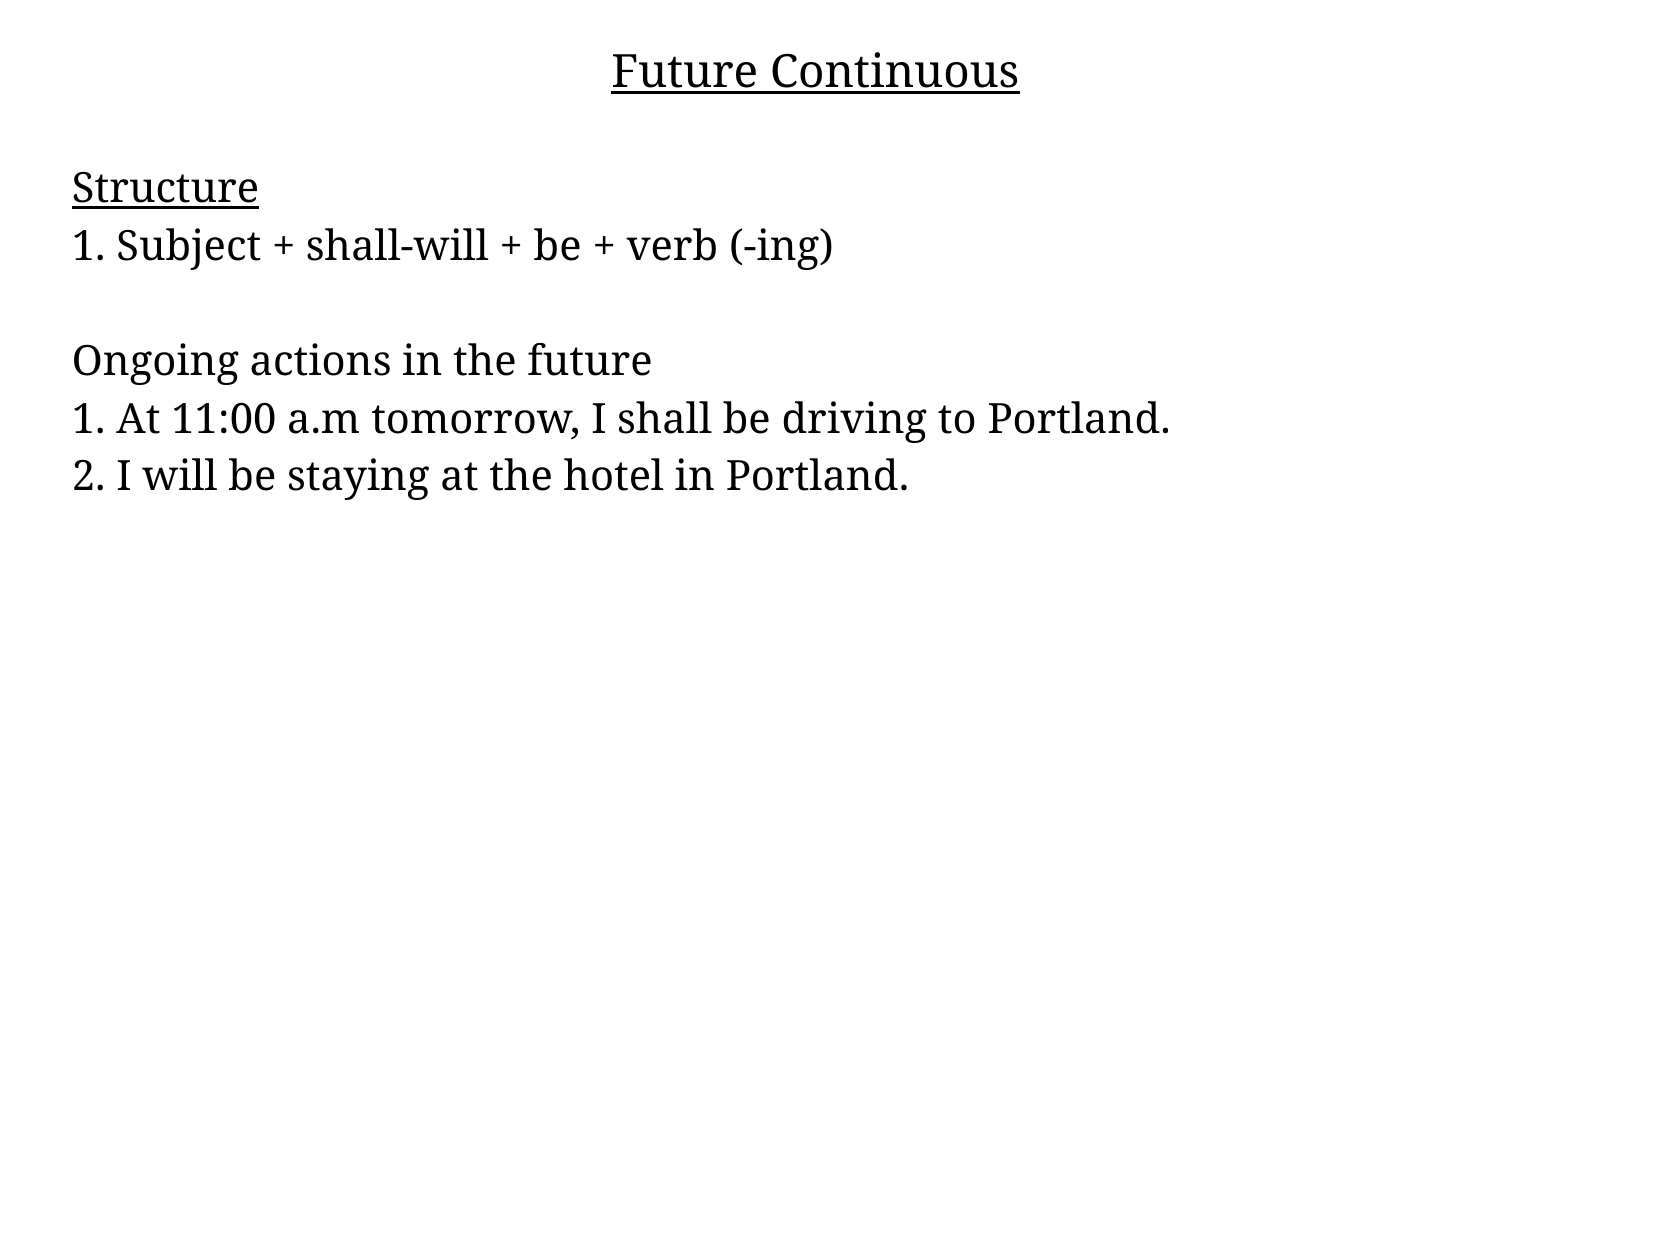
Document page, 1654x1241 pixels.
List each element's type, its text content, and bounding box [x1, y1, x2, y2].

text_box Future Continuous Structure 1. Subject + shall-will + be + verb (-ing) Ongoing actions in the future 1. At 11:00 a.m tomorrow, I shall be driving to Portland. 2. I will be staying at the hotel in Portland. [71, 31, 1560, 1140]
